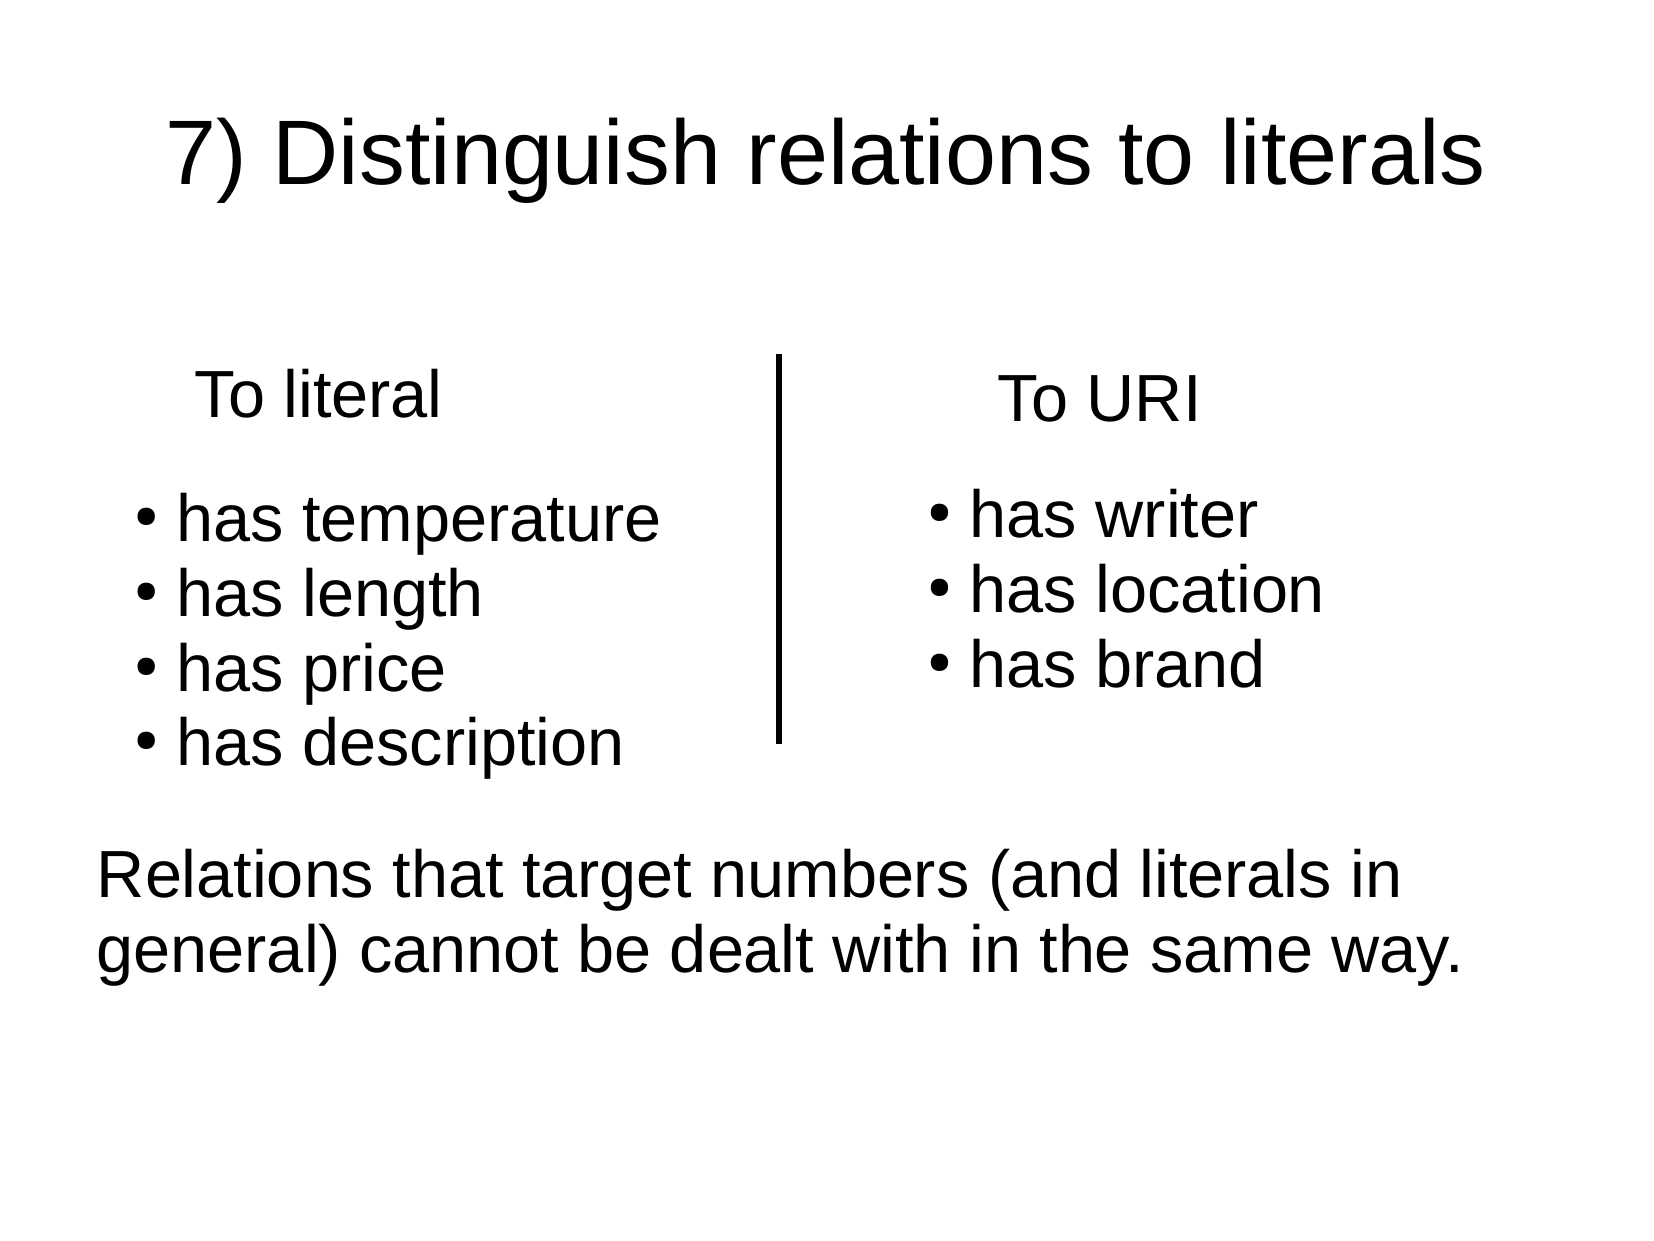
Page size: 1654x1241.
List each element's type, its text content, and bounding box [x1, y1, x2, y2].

text_box Relations that target numbers (and literals in general) cannot be dealt with in the same way. [82, 829, 1501, 995]
title 7) Distinguish relations to literals [82, 49, 1571, 257]
text_box has writer has location has brand [912, 469, 1466, 709]
text_box To literal [179, 349, 681, 440]
text_box To URI [983, 353, 1484, 444]
text_box has temperature has length has price has description [119, 473, 766, 788]
